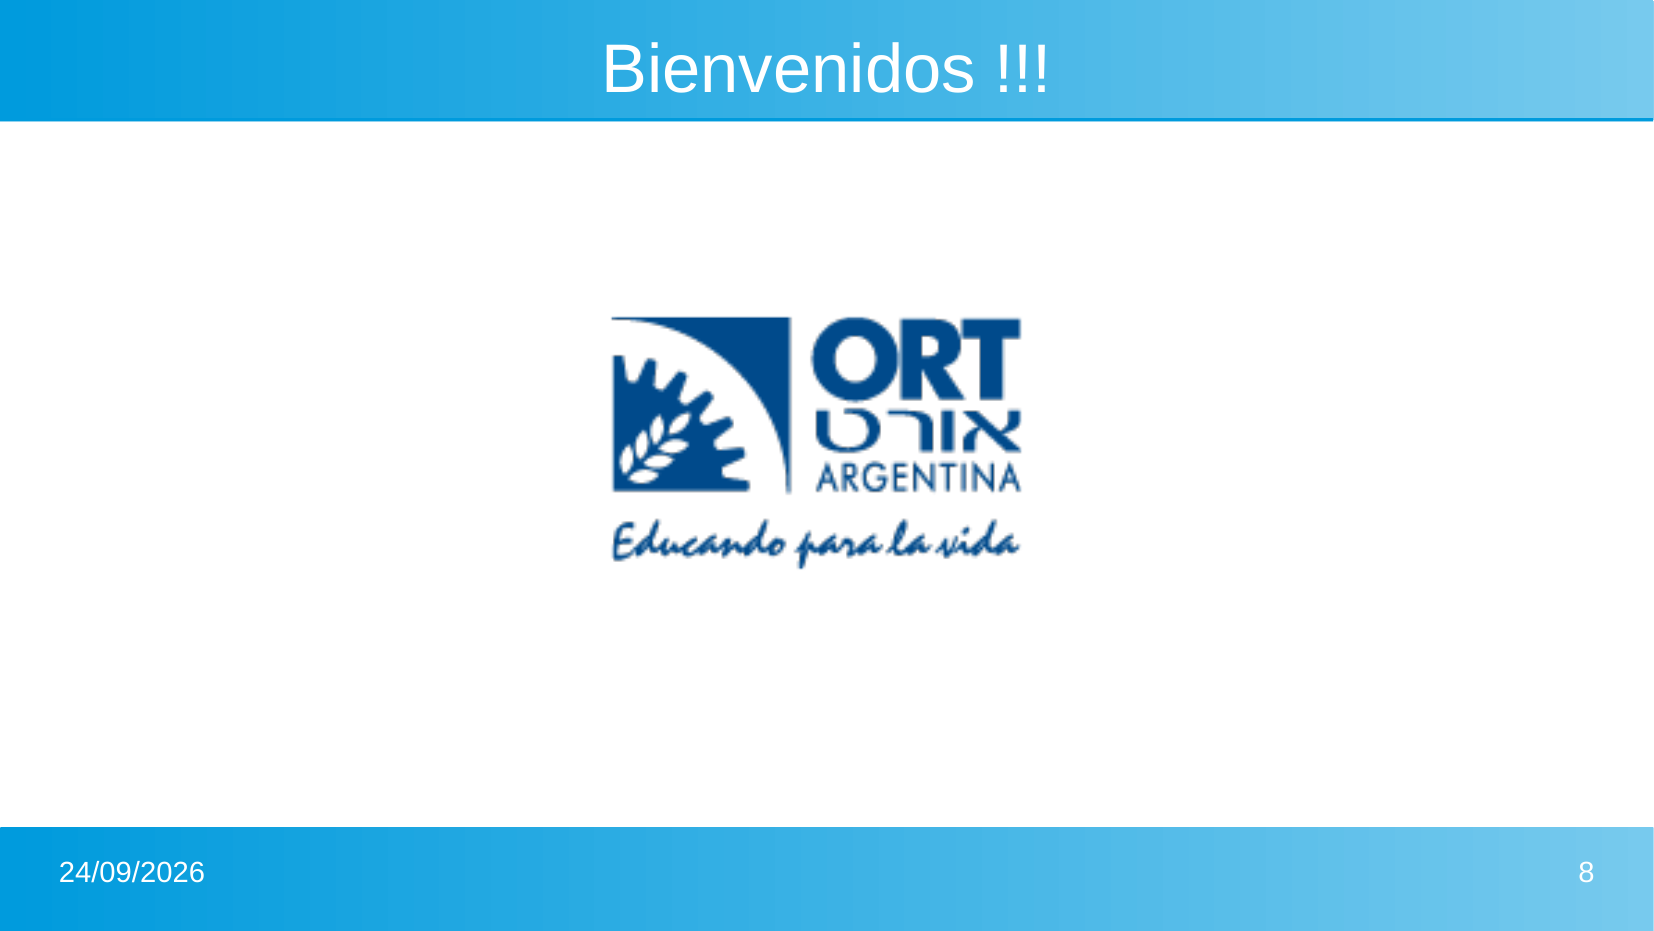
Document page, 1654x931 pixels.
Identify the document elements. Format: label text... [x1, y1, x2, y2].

title Bienvenidos !!! [59, 29, 1595, 108]
picture [501, 265, 1139, 609]
